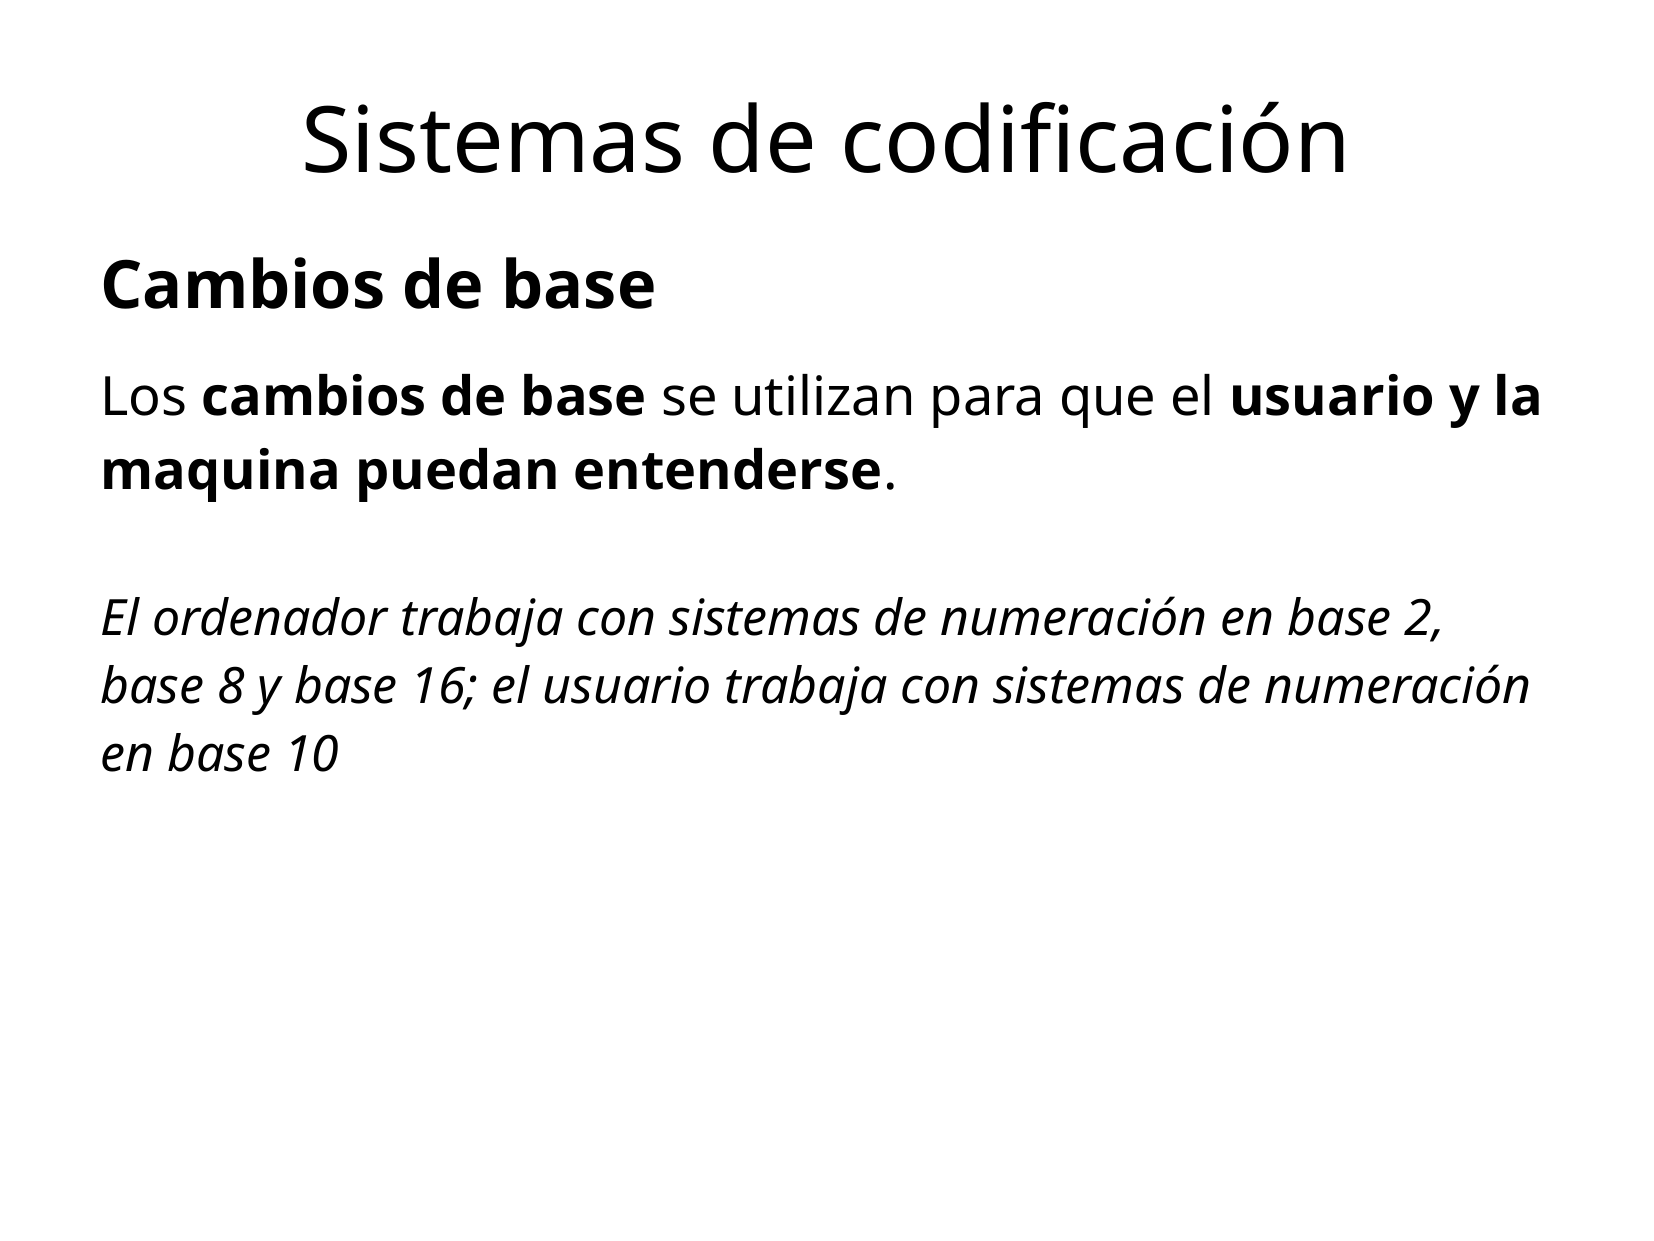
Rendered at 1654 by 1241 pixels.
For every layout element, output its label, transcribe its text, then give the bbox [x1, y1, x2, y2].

title Sistemas de codificación [82, 49, 1571, 225]
list Cambios de base Los cambios de base se utilizan para que el usuario y la maquina puedan entenderse. El ordenador trabaja con sistemas de numeración en base 2, base 8 y base 16; el usuario trabaja con sistemas de numeración en base 10 [100, 237, 1560, 957]
